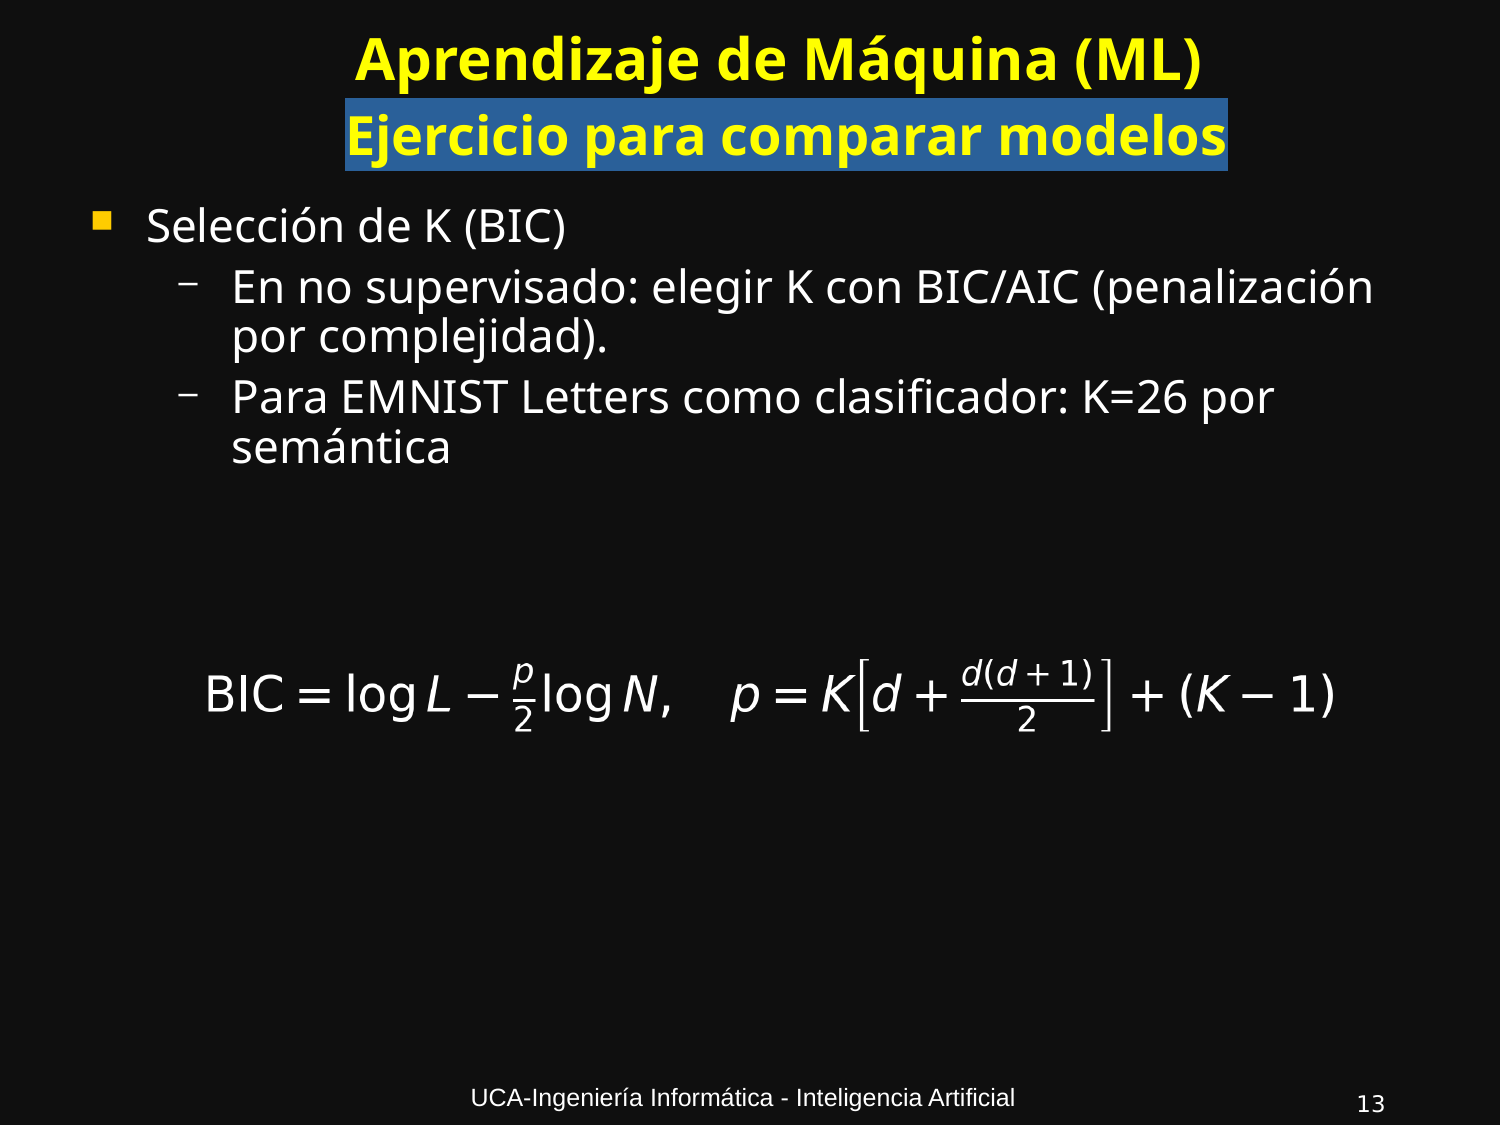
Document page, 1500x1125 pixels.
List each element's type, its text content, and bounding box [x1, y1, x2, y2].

picture [118, 649, 1418, 742]
title Aprendizaje de Máquina (ML) Ejercicio para comparar modelos [75, 38, 1463, 152]
text_box Selección de K (BIC) En no supervisado: elegir K con BIC/AIC (penalización por complejidad). Para EMNIST Letters como clasificador: K=26 por semántica [75, 195, 1426, 1051]
